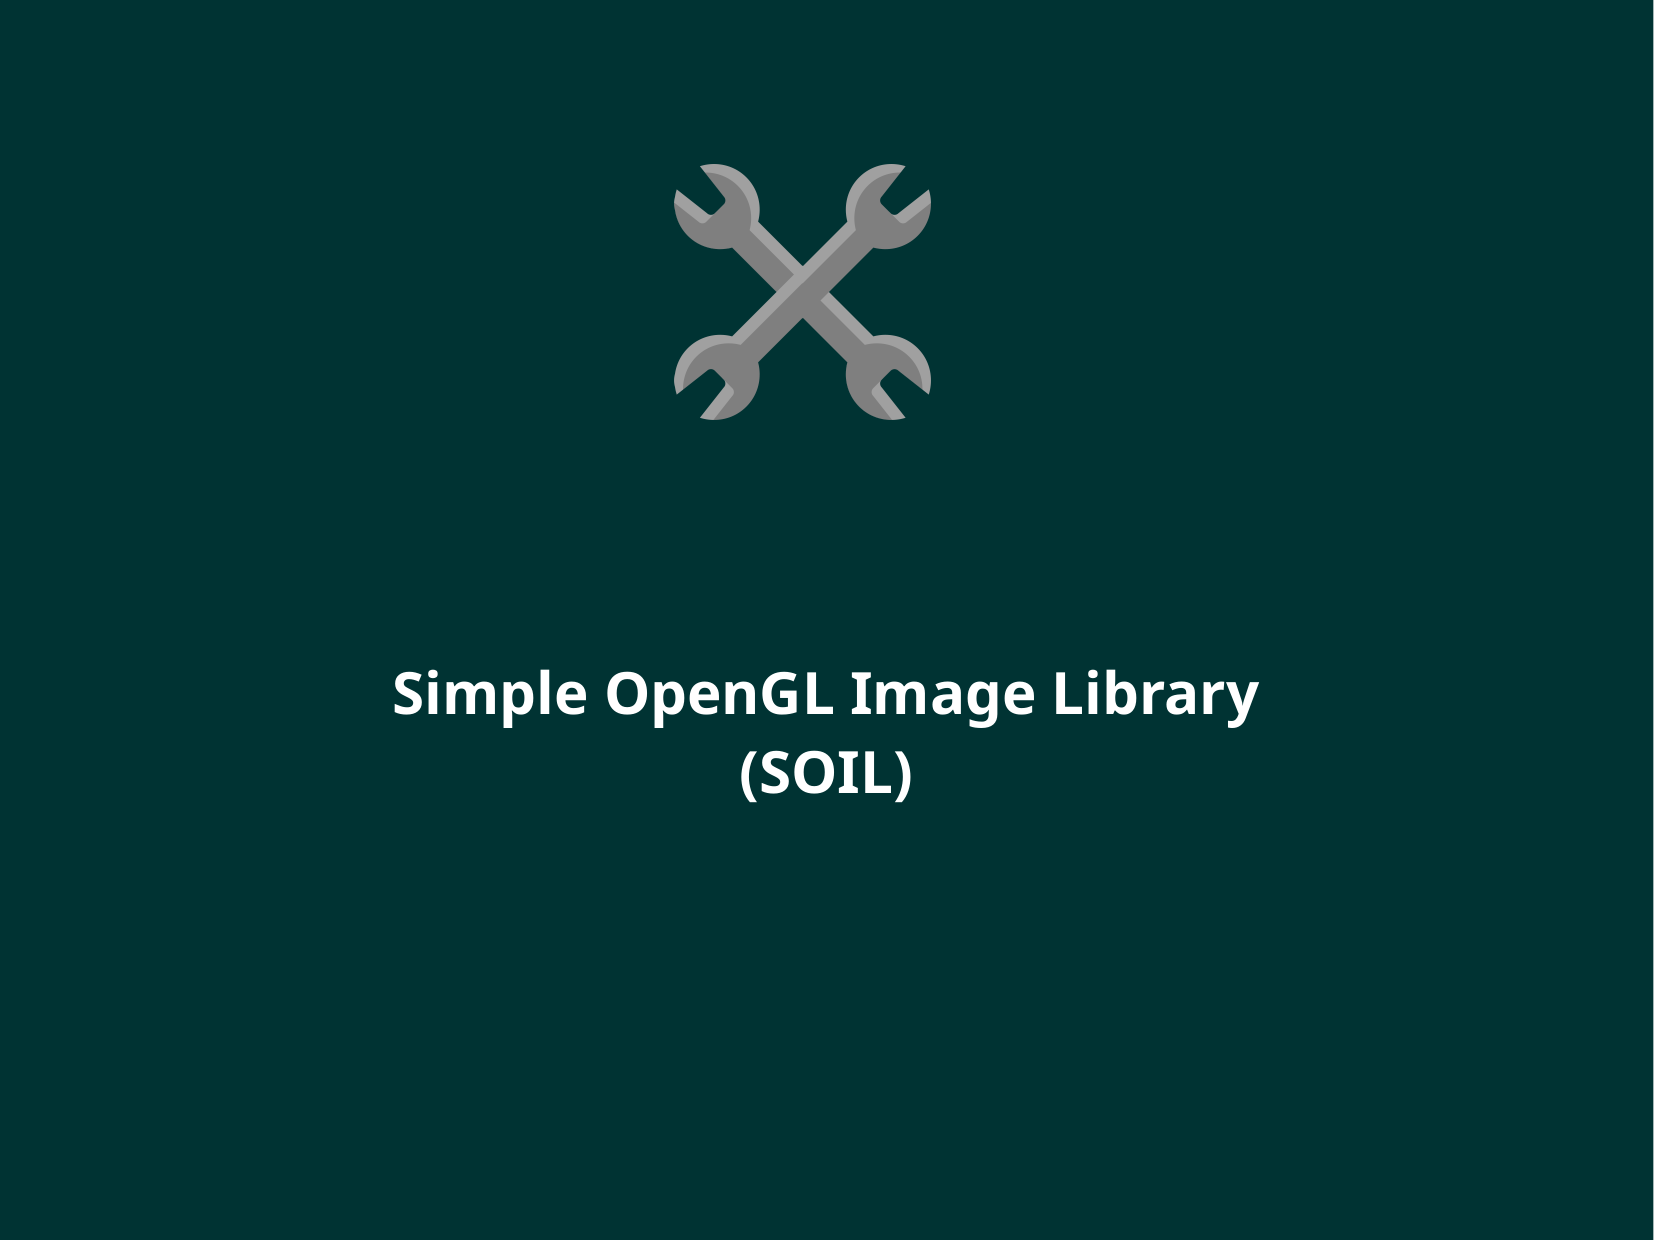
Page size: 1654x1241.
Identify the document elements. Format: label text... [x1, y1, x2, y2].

text_box Simple OpenGL Image Library (SOIL) [378, 645, 1231, 792]
picture [674, 164, 931, 421]
